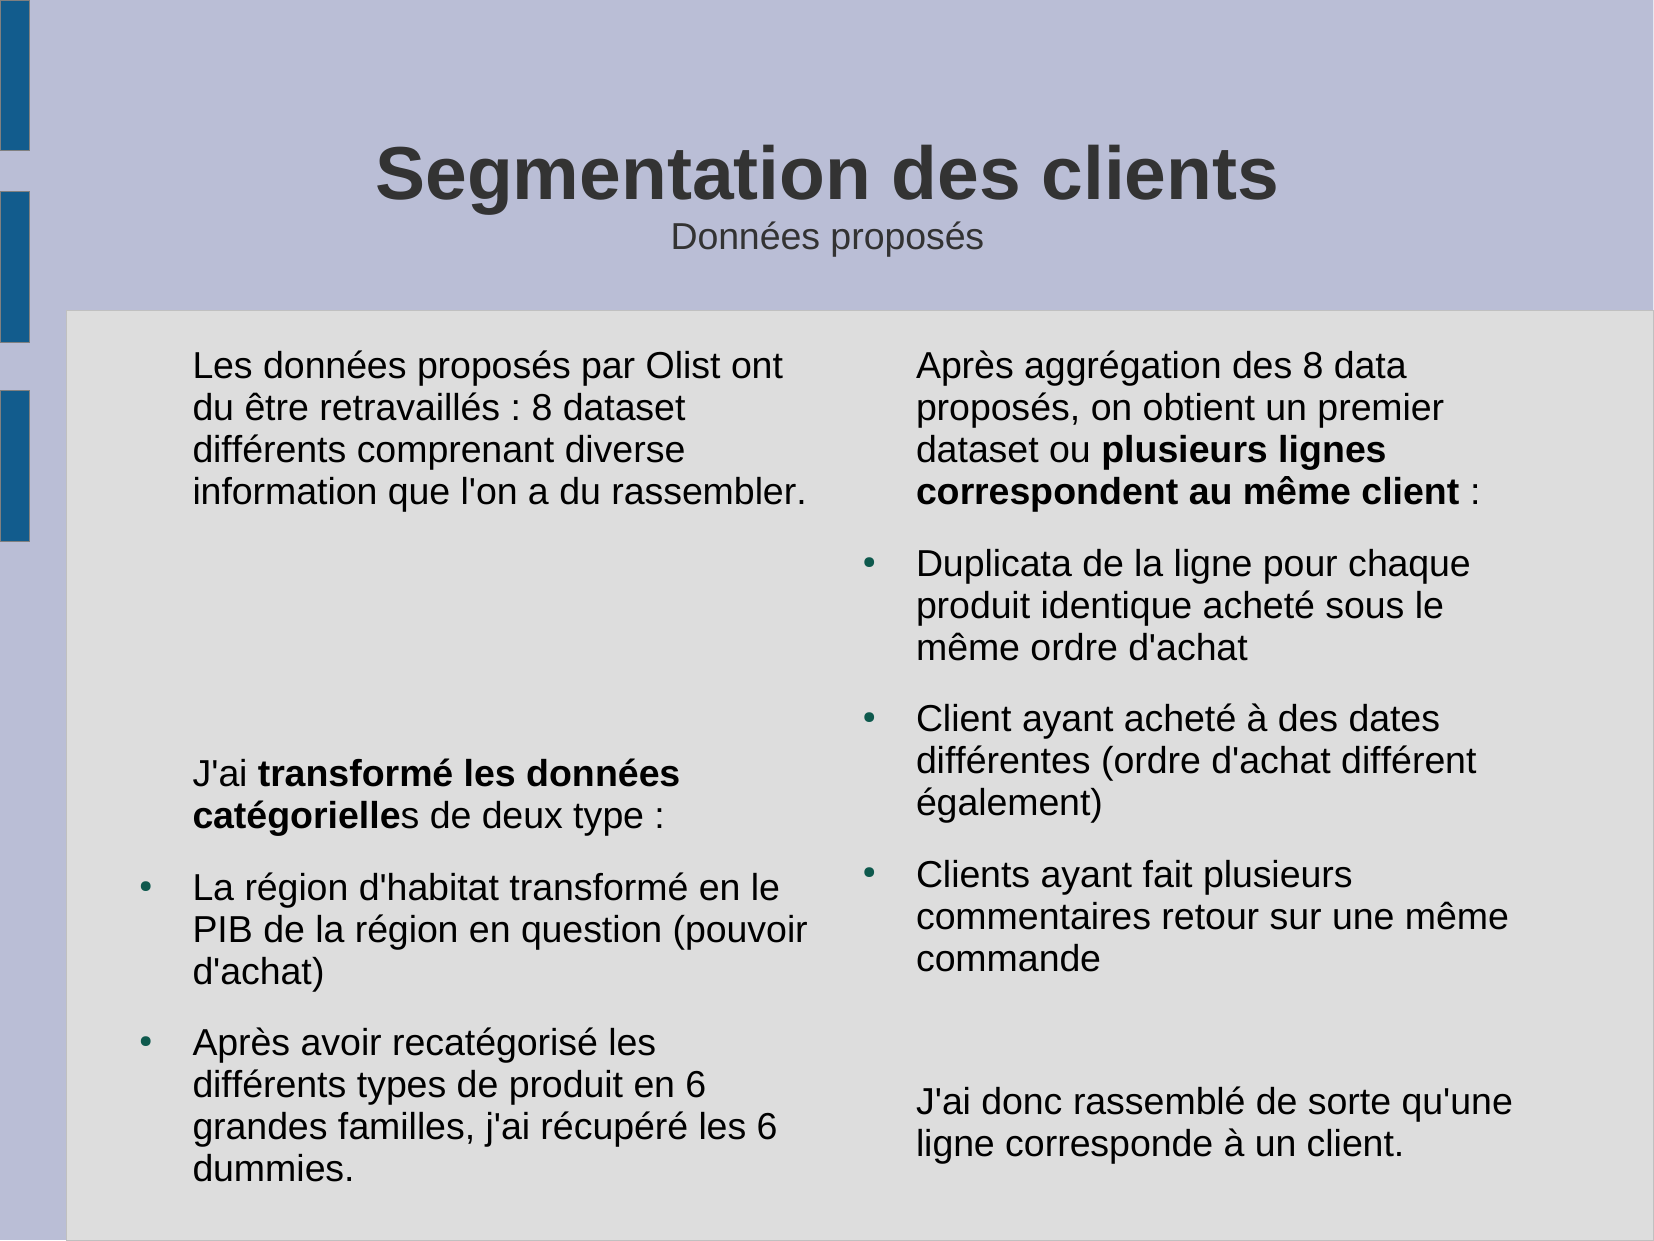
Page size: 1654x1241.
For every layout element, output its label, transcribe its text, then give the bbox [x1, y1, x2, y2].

list Les données proposés par Olist ont du être retravaillés : 8 dataset différents comprenant diverse information que l'on a du rassembler. [121, 344, 811, 718]
title Segmentation des clients Données proposés [121, 91, 1534, 299]
list Après aggrégation des 8 data proposés, on obtient un premier dataset ou plusieurs lignes correspondent au même client : Duplicata de la ligne pour chaque produit identique acheté sous le même ordre d'achat Client ayant acheté à des dates différentes (ordre d'achat différent également) Clients ayant fait plusieurs commentaires retour sur une même commande J'ai donc rassemblé de sorte qu'une ligne corresponde à un client. [845, 344, 1535, 1168]
list J'ai transformé les données catégorielles de deux type : La région d'habitat transformé en le PIB de la région en question (pouvoir d'achat) Après avoir recatégorisé les différents types de produit en 6 grandes familles, j'ai récupéré les 6 dummies. [121, 752, 811, 1193]
